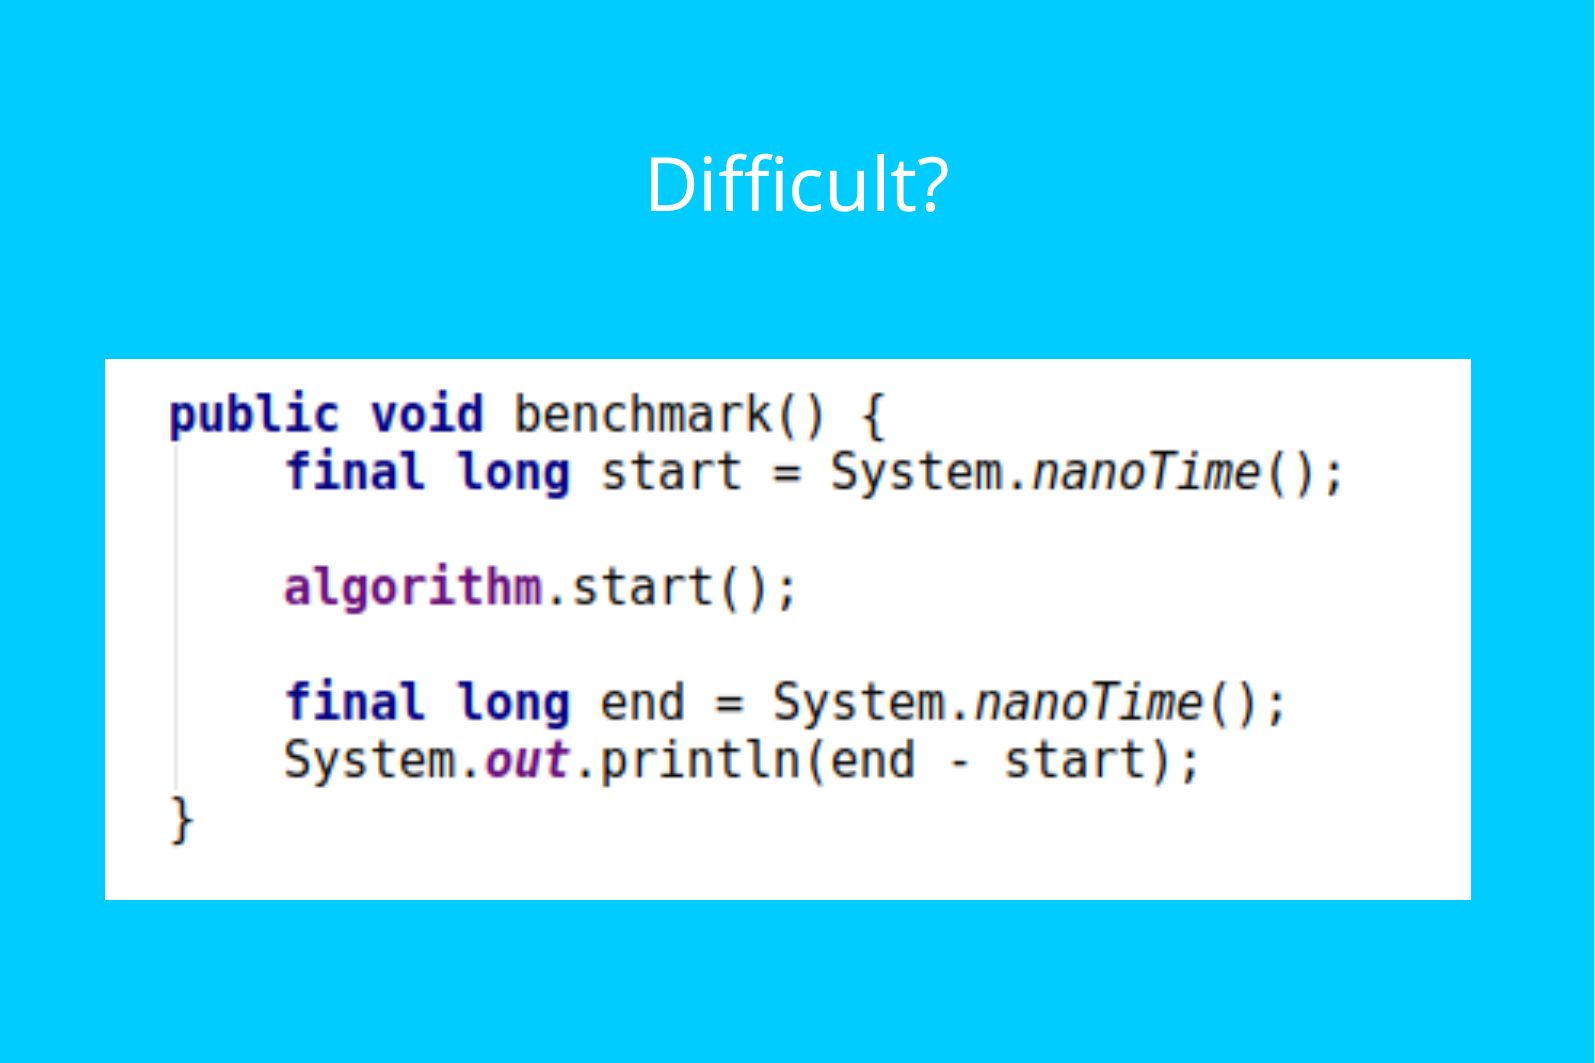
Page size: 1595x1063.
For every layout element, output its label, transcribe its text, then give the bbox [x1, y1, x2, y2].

picture [106, 360, 1470, 899]
text_box Difficult? [79, 42, 1515, 951]
